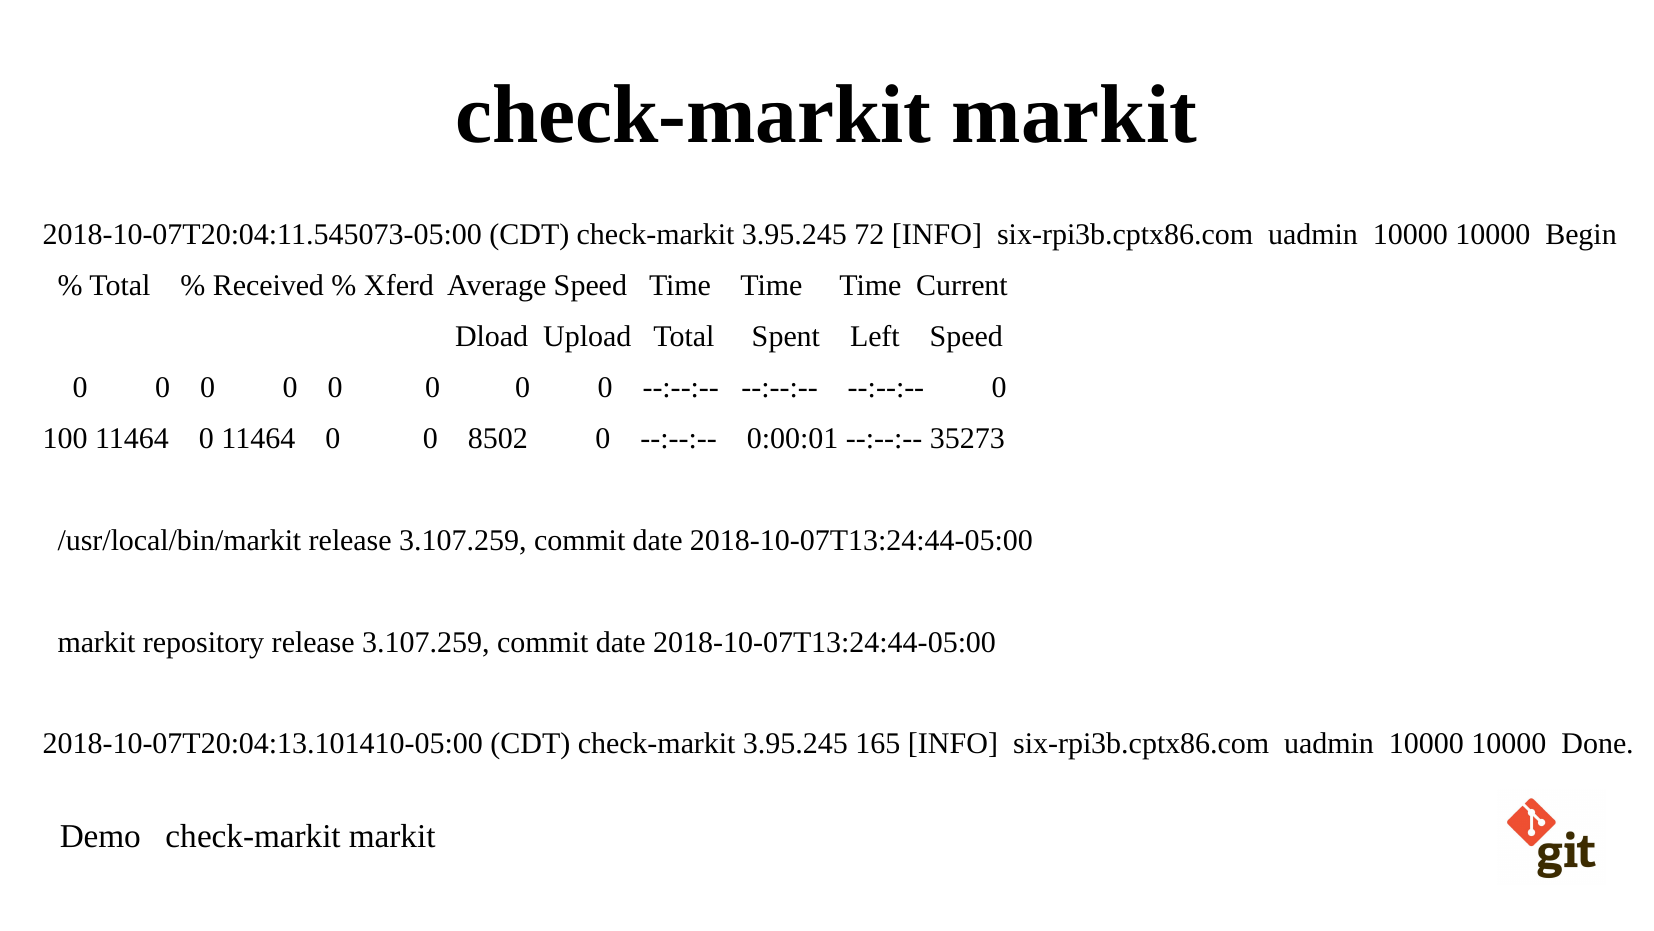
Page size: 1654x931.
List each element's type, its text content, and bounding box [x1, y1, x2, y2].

list 2018-10-07T20:04:11.545073-05:00 (CDT) check-markit 3.95.245 72 [INFO] six-rpi3b.cptx86.com uadmin 10000 10000 Begin % Total % Received % Xferd Average Speed Time Time Time Current Dload Upload Total Spent Left Speed 0 0 0 0 0 0 0 0 --:--:-- --:--:-- --:--:-- 0 100 11464 0 11464 0 0 8502 0 --:--:-- 0:00:01 --:--:-- 35273 /usr/local/bin/markit release 3.107.259, commit date 2018-10-07T13:24:44-05:00 markit repository release 3.107.259, commit date 2018-10-07T13:24:44-05:00 2018-10-07T20:04:13.101410-05:00 (CDT) check-markit 3.95.245 165 [INFO] six-rpi3b.cptx86.com uadmin 10000 10000 Done. [0, 217, 1654, 796]
title check-markit markit [82, 37, 1571, 193]
picture [1497, 789, 1606, 886]
text_box Demo check-markit markit [45, 810, 1501, 931]
